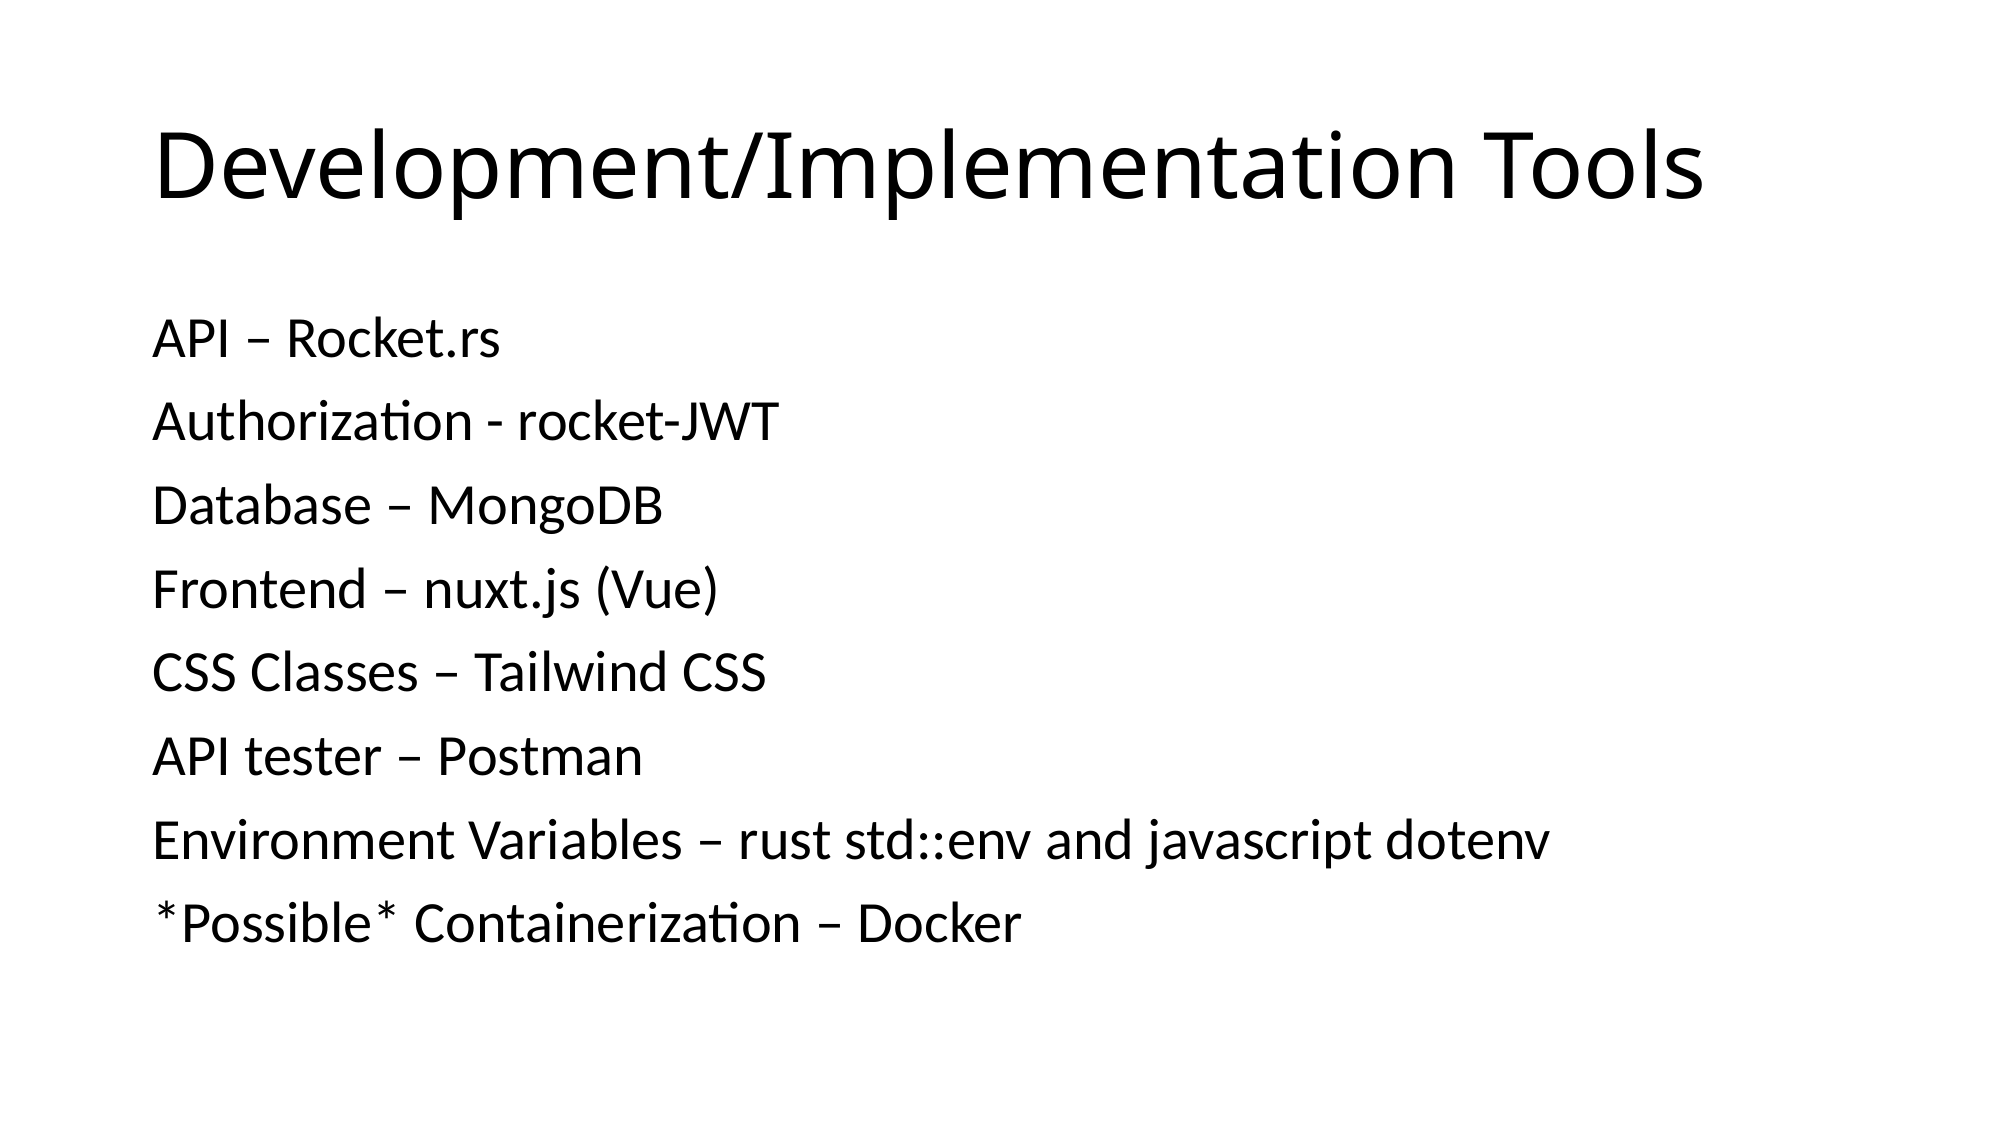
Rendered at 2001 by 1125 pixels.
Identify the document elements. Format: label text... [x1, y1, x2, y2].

title Development/Implementation Tools [137, 59, 1863, 278]
list API – Rocket.rs Authorization - rocket-JWT Database – MongoDB Frontend – nuxt.js (Vue) CSS Classes – Tailwind CSS API tester – Postman Environment Variables – rust std::env and javascript dotenv *Possible* Containerization – Docker [137, 299, 1863, 1014]
